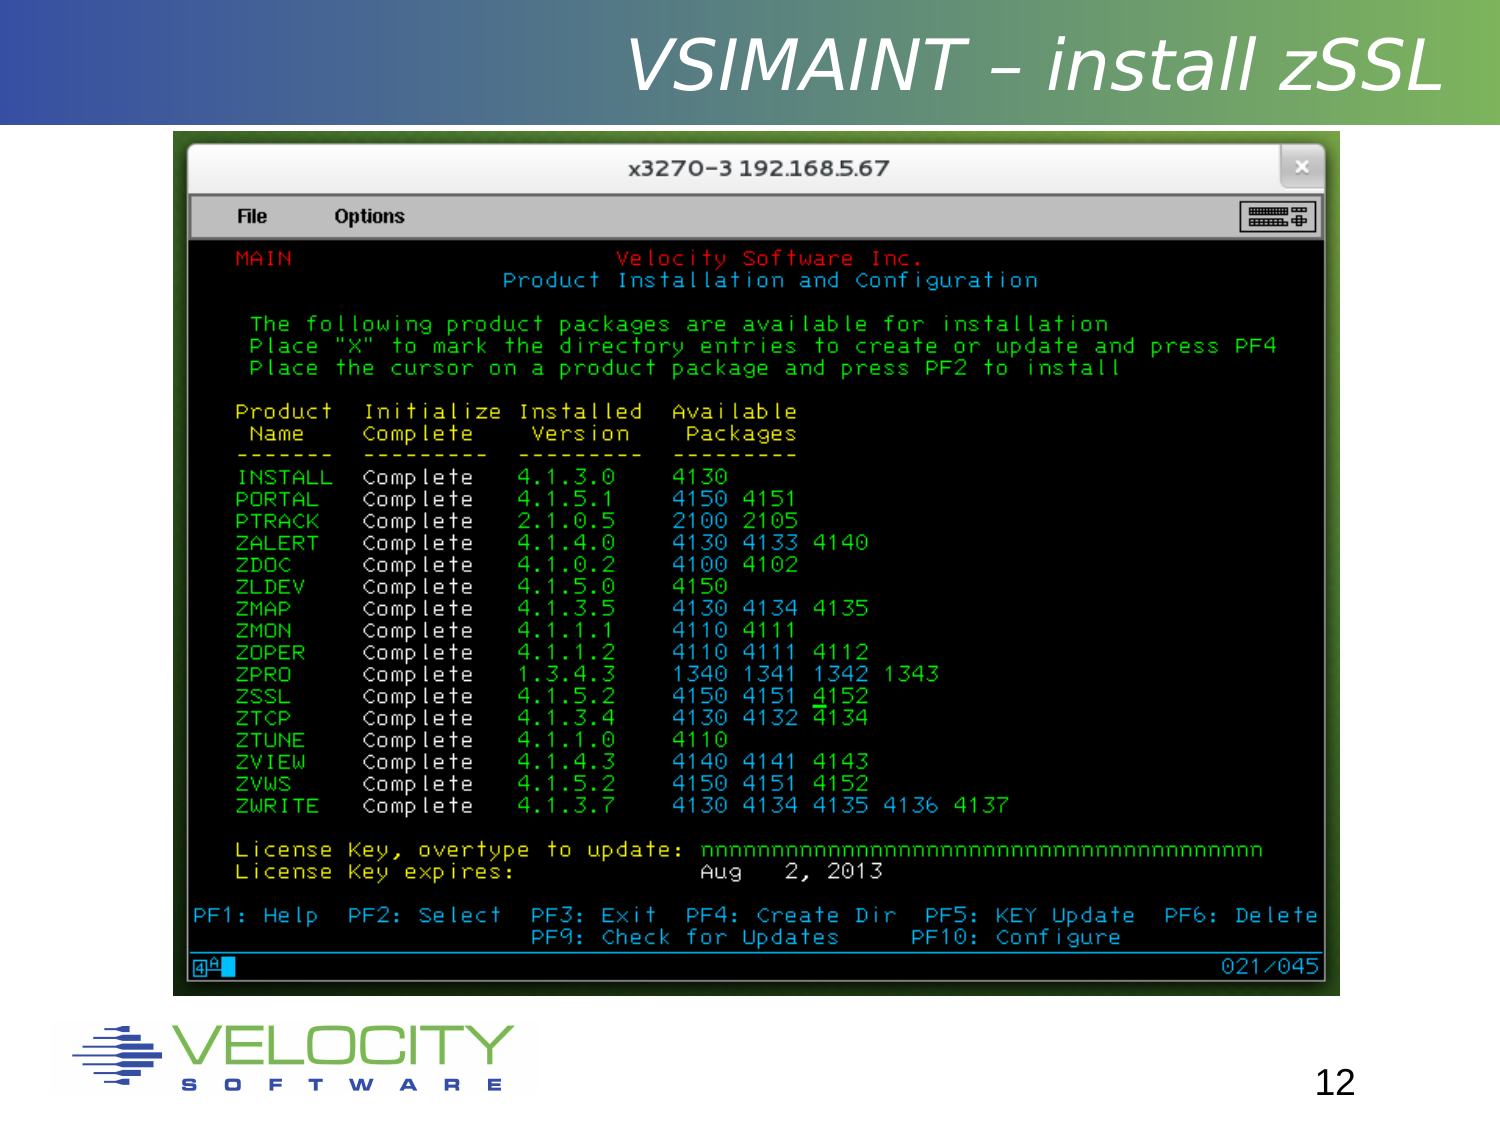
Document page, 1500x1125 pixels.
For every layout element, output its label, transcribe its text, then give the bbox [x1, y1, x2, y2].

picture [173, 131, 1340, 997]
picture [50, 1021, 538, 1094]
title VSIMAINT – install zSSL [62, 12, 1463, 113]
